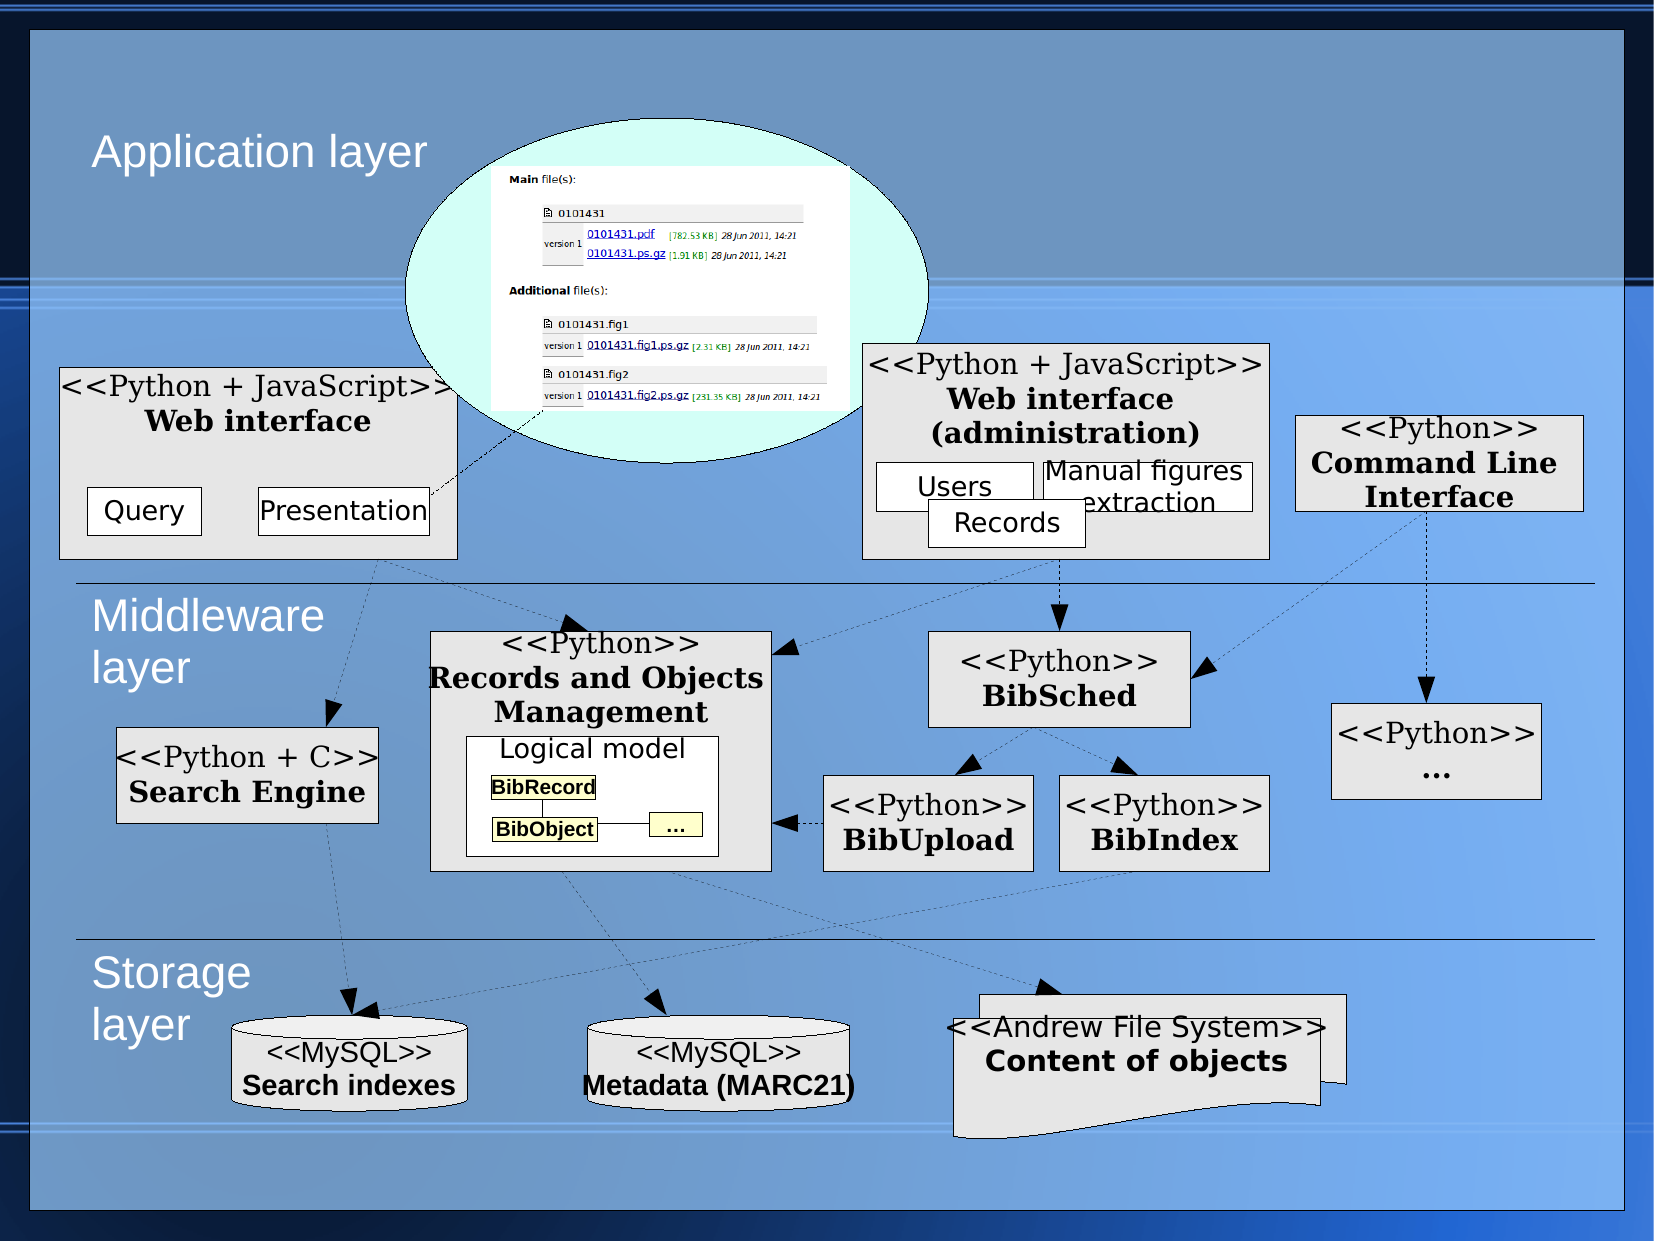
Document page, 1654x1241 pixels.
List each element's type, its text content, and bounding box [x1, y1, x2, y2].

text_box BibObject [492, 817, 598, 842]
text_box Presentation [258, 487, 430, 536]
text_box Storage layer [76, 940, 301, 1069]
text_box <<Python>> Records and Objects Management [430, 631, 772, 872]
text_box Users [876, 462, 1034, 512]
text_box <<Python>> BibUpload [823, 775, 1034, 872]
text_box Records [928, 499, 1086, 548]
text_box <<Python + JavaScript>> Web interface [59, 367, 458, 560]
text_box Middleware layer [76, 584, 406, 712]
text_box <<Python>> BibIndex [1059, 775, 1270, 872]
text_box <<MySQL>> Search indexes [231, 1028, 468, 1112]
text_box Manual figures extraction [1043, 462, 1253, 512]
text_box <<Python>> ... [1331, 703, 1542, 800]
text_box <<Python + JavaScript>> Web interface (administration) [862, 343, 1270, 560]
text_box <<MySQL>> Metadata (MARC21) [587, 1028, 850, 1112]
text_box Query [87, 487, 202, 536]
text_box [29, 29, 1625, 1211]
text_box … [649, 812, 703, 837]
text_box Application layer [76, 118, 488, 190]
text_box BibRecord [491, 775, 596, 800]
text_box <<Python + C>> Search Engine [116, 727, 379, 824]
text_box <<Python>> BibSched [928, 631, 1191, 728]
text_box <<Andrew File System>> Content of objects [953, 1018, 1321, 1139]
picture [0, 0, 1654, 1241]
text_box <<Python>> Command Line Interface [1295, 415, 1584, 512]
text_box Logical model [466, 736, 719, 857]
